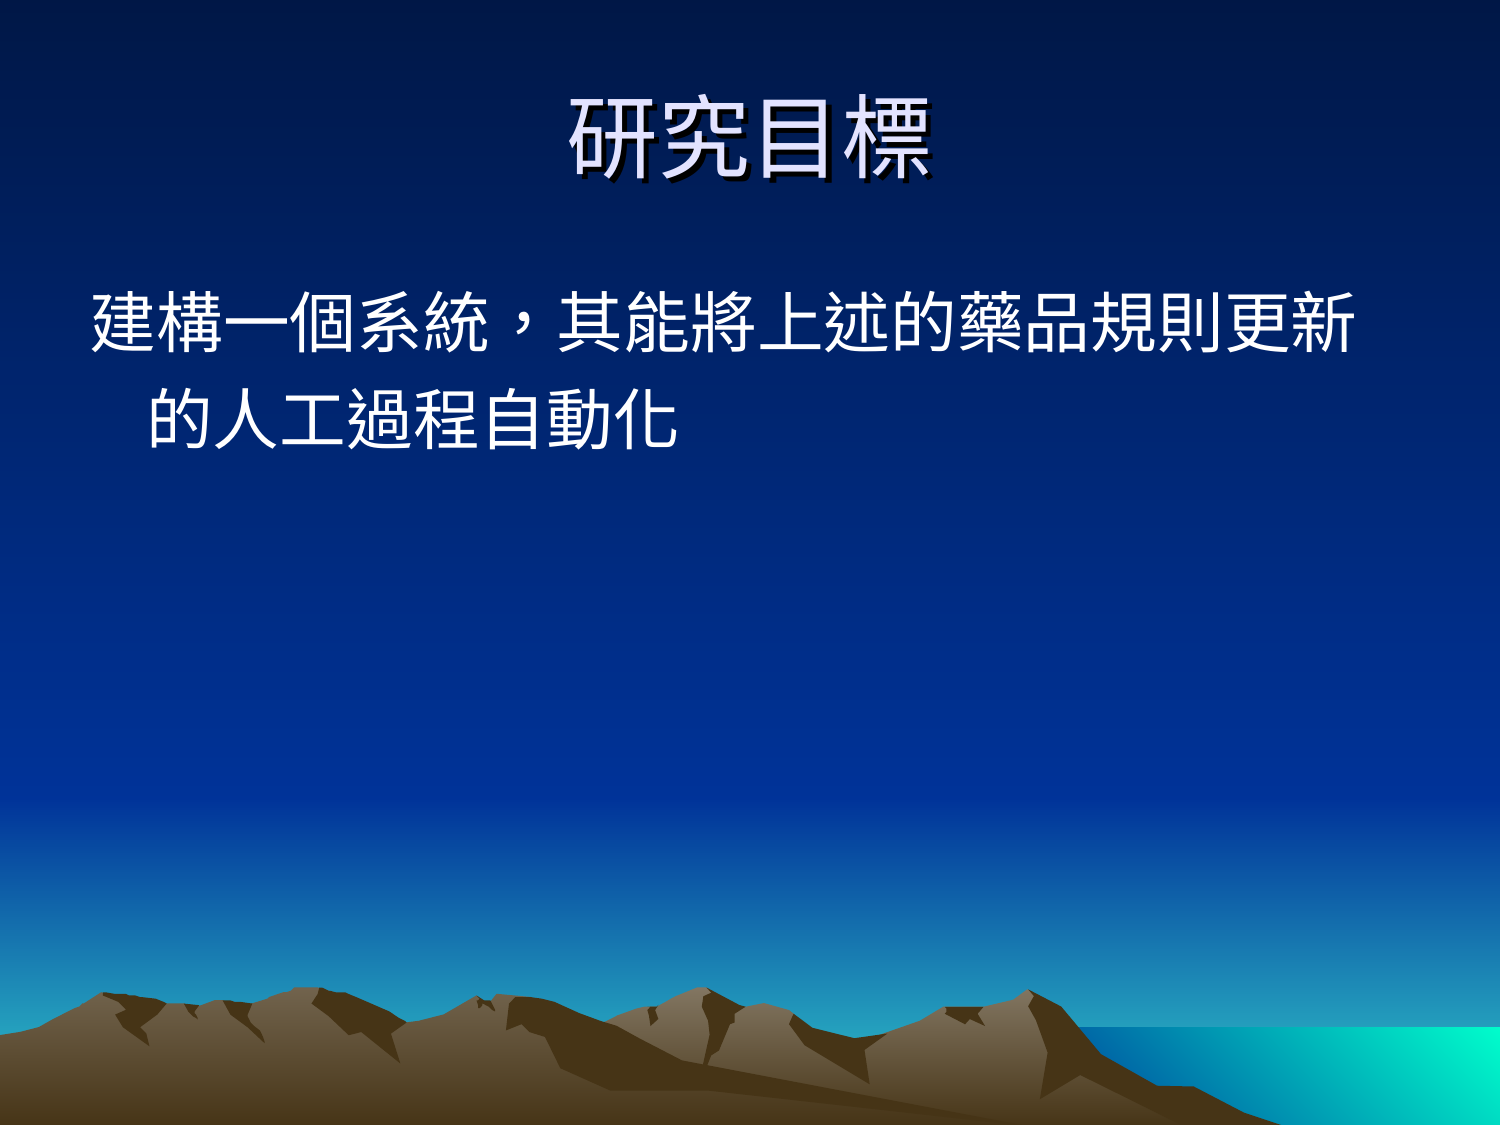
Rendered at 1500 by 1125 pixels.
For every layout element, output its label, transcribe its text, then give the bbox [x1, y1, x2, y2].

title 研究目標 [84, 46, 1416, 216]
list 建構一個系統，其能將上述的藥品規則更新的人工過程自動化 [75, 262, 1426, 1001]
